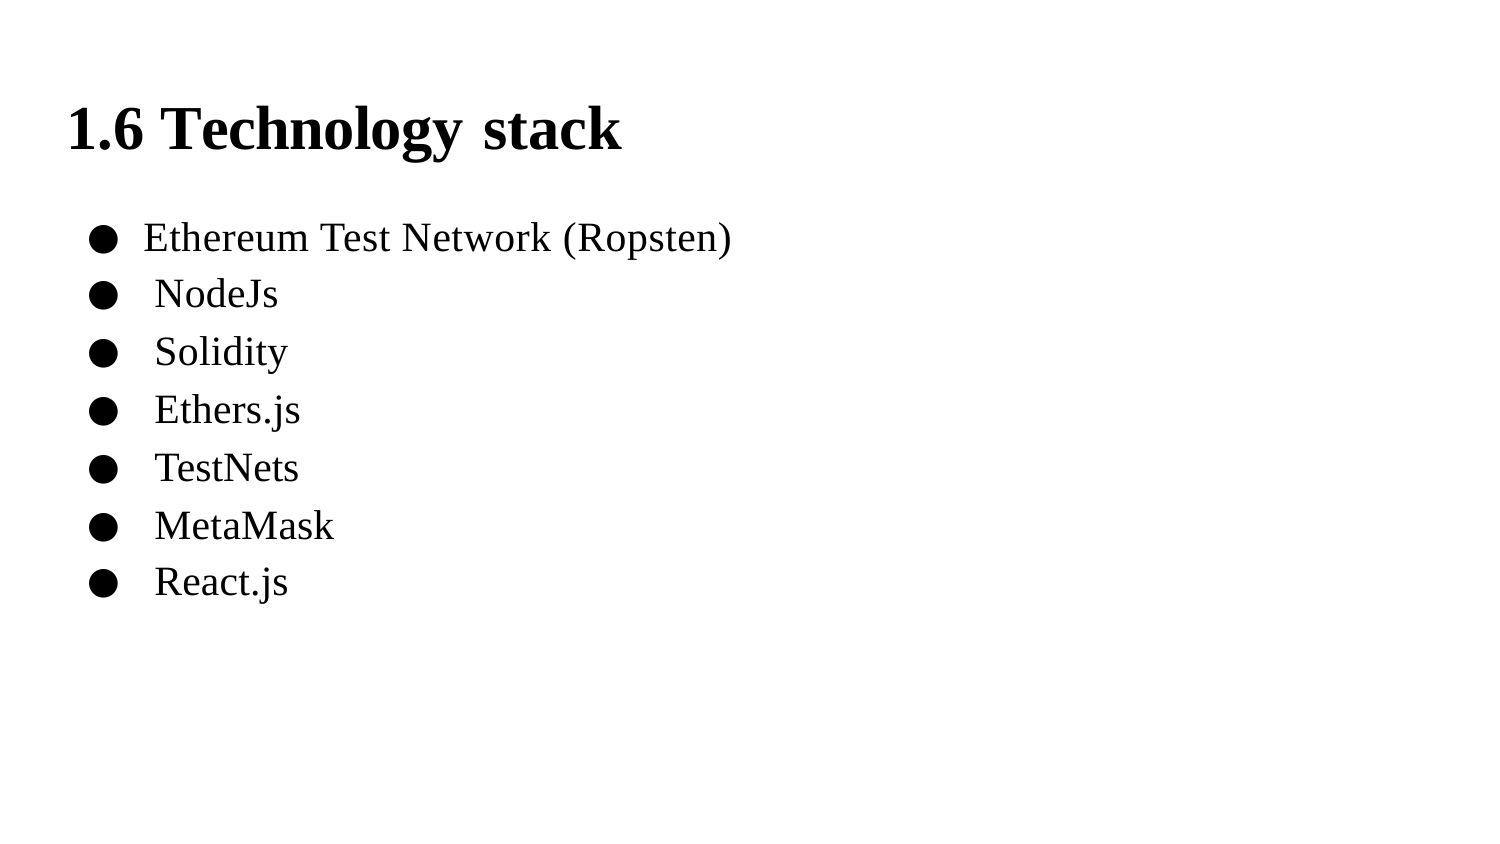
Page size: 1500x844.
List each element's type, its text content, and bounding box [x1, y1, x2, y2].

text_box Ethereum Test Network (Ropsten) NodeJs Solidity Ethers.js TestNets MetaMask React.js [82, 201, 1291, 607]
title 1.6 Technology stack [64, 84, 627, 164]
